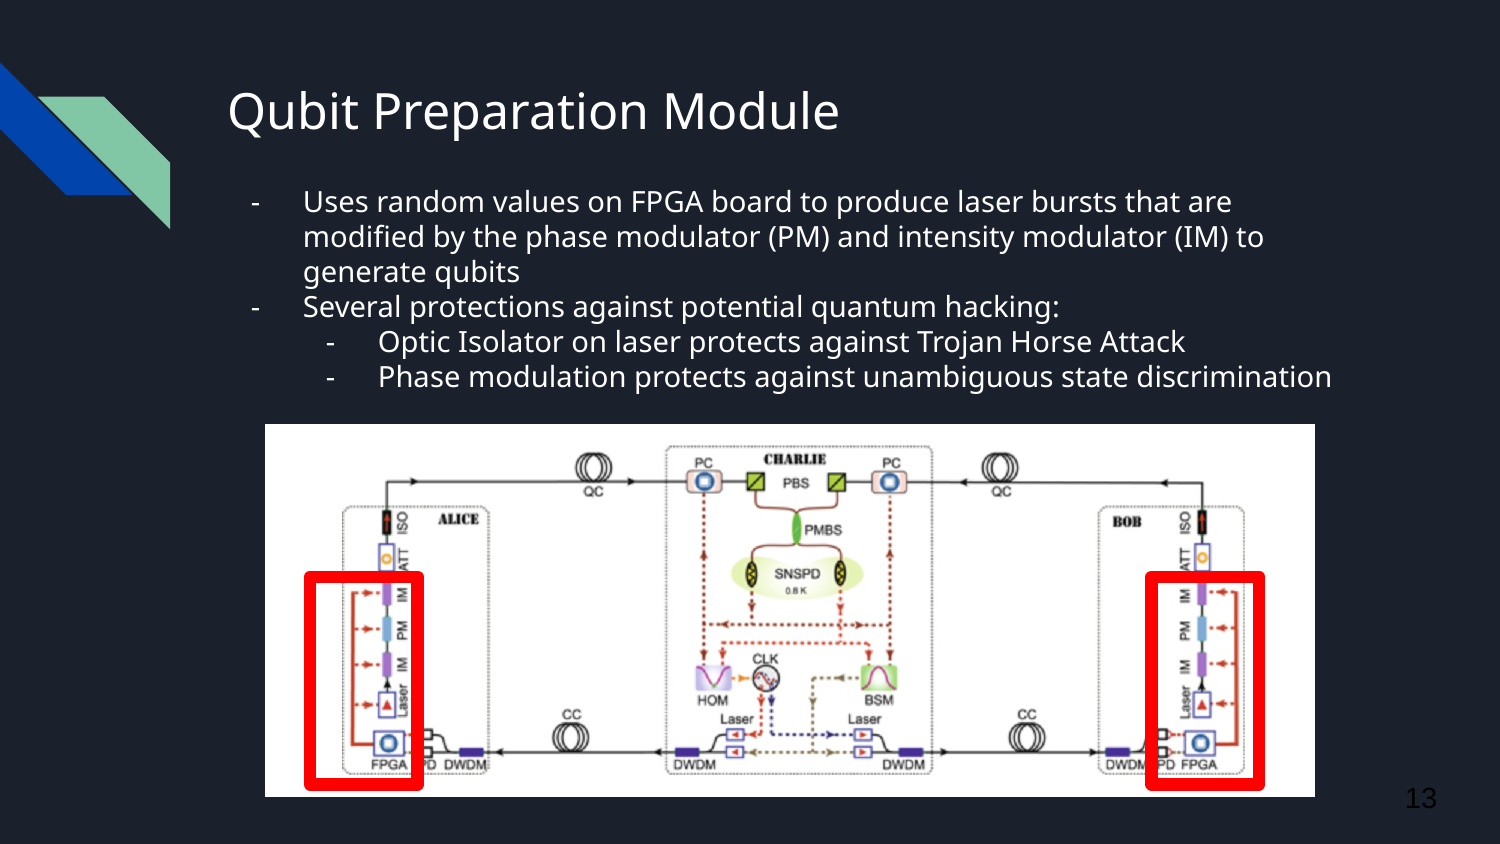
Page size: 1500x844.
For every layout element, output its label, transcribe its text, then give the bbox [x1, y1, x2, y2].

title Qubit Preparation Module [212, 64, 1368, 168]
list Uses random values on FPGA board to produce laser bursts that are modified by the phase modulator (PM) and intensity modulator (IM) to generate qubits Several protections against potential quantum hacking: Optic Isolator on laser protects against Trojan Horse Attack Phase modulation protects against unambiguous state discrimination [212, 168, 1368, 406]
slide_number <number> [1389, 764, 1480, 830]
picture [265, 424, 1315, 797]
